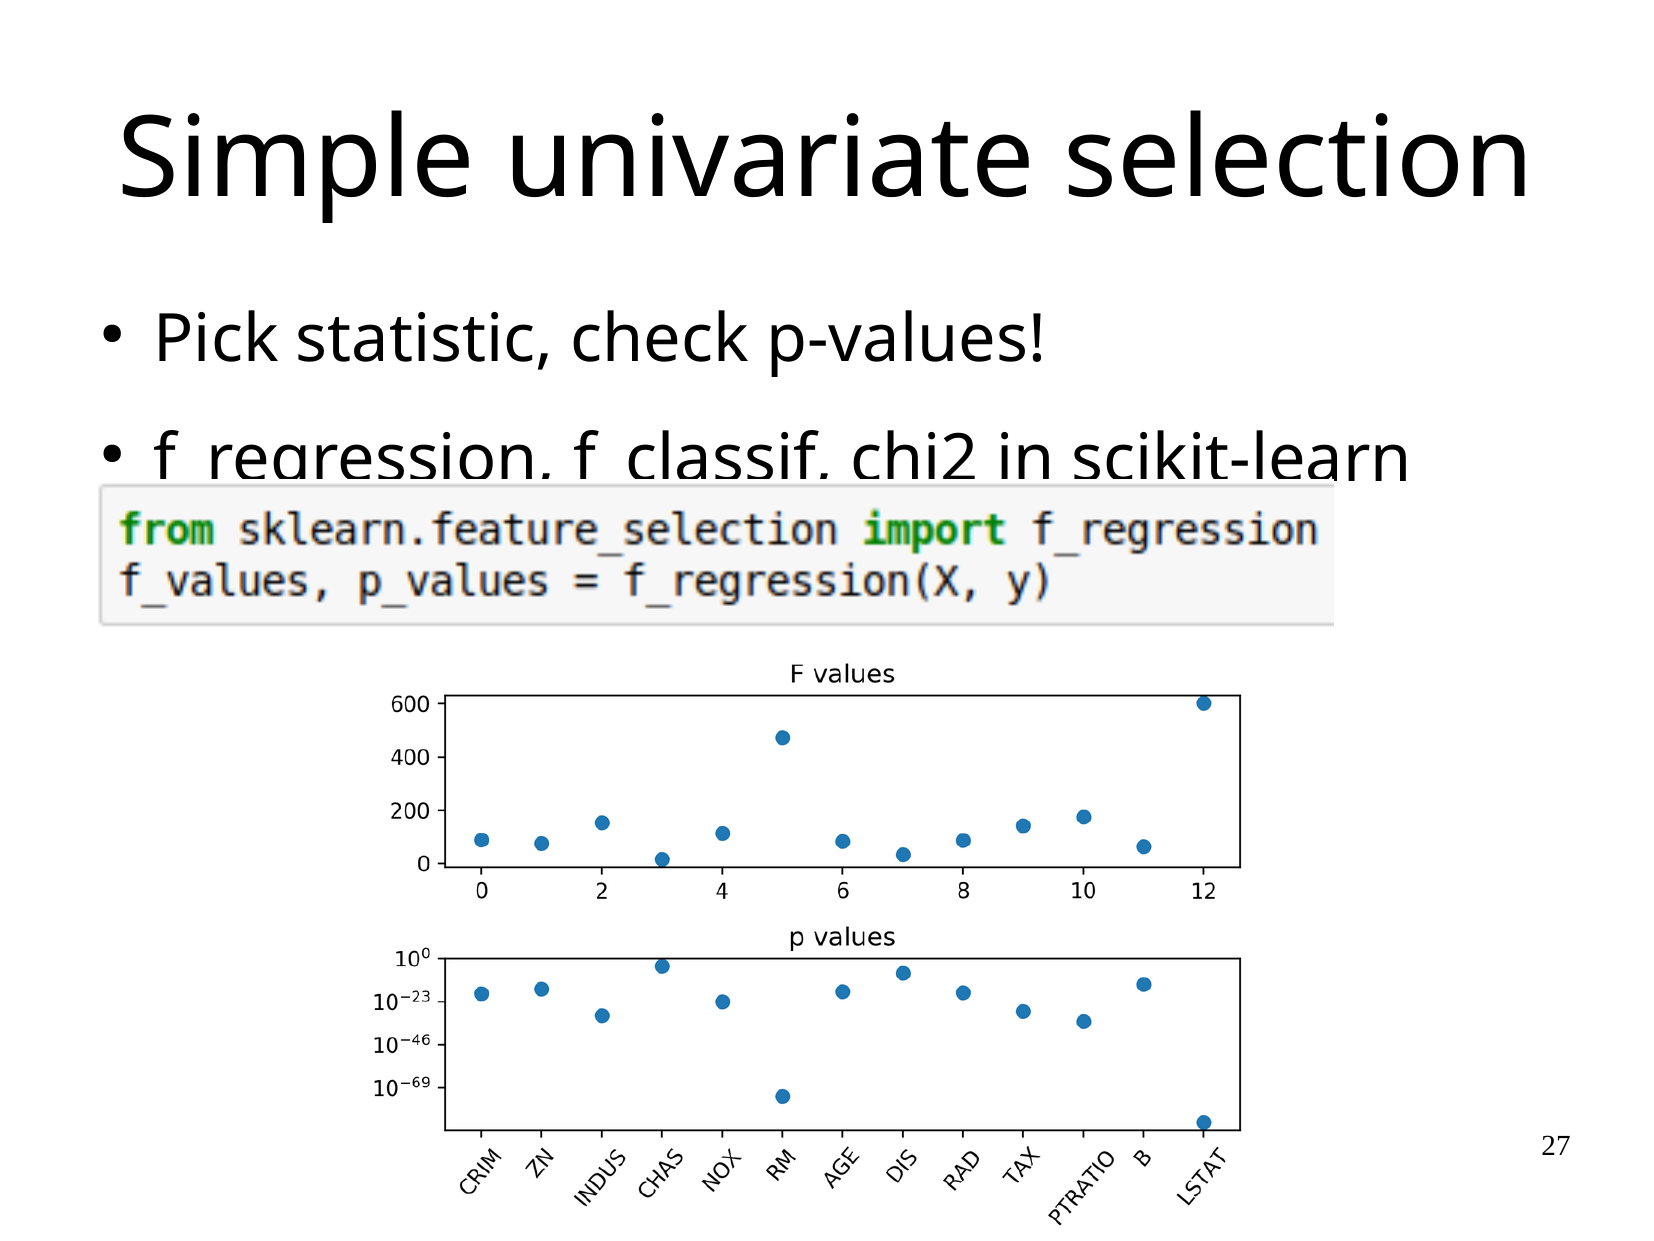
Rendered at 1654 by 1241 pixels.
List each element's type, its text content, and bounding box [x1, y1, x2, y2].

title Simple univariate selection [82, 49, 1571, 257]
picture [345, 654, 1261, 1231]
list Pick statistic, check p-values! f_regression, f_classif, chi2 in scikit-learn [82, 290, 1571, 1010]
picture [85, 479, 1334, 631]
